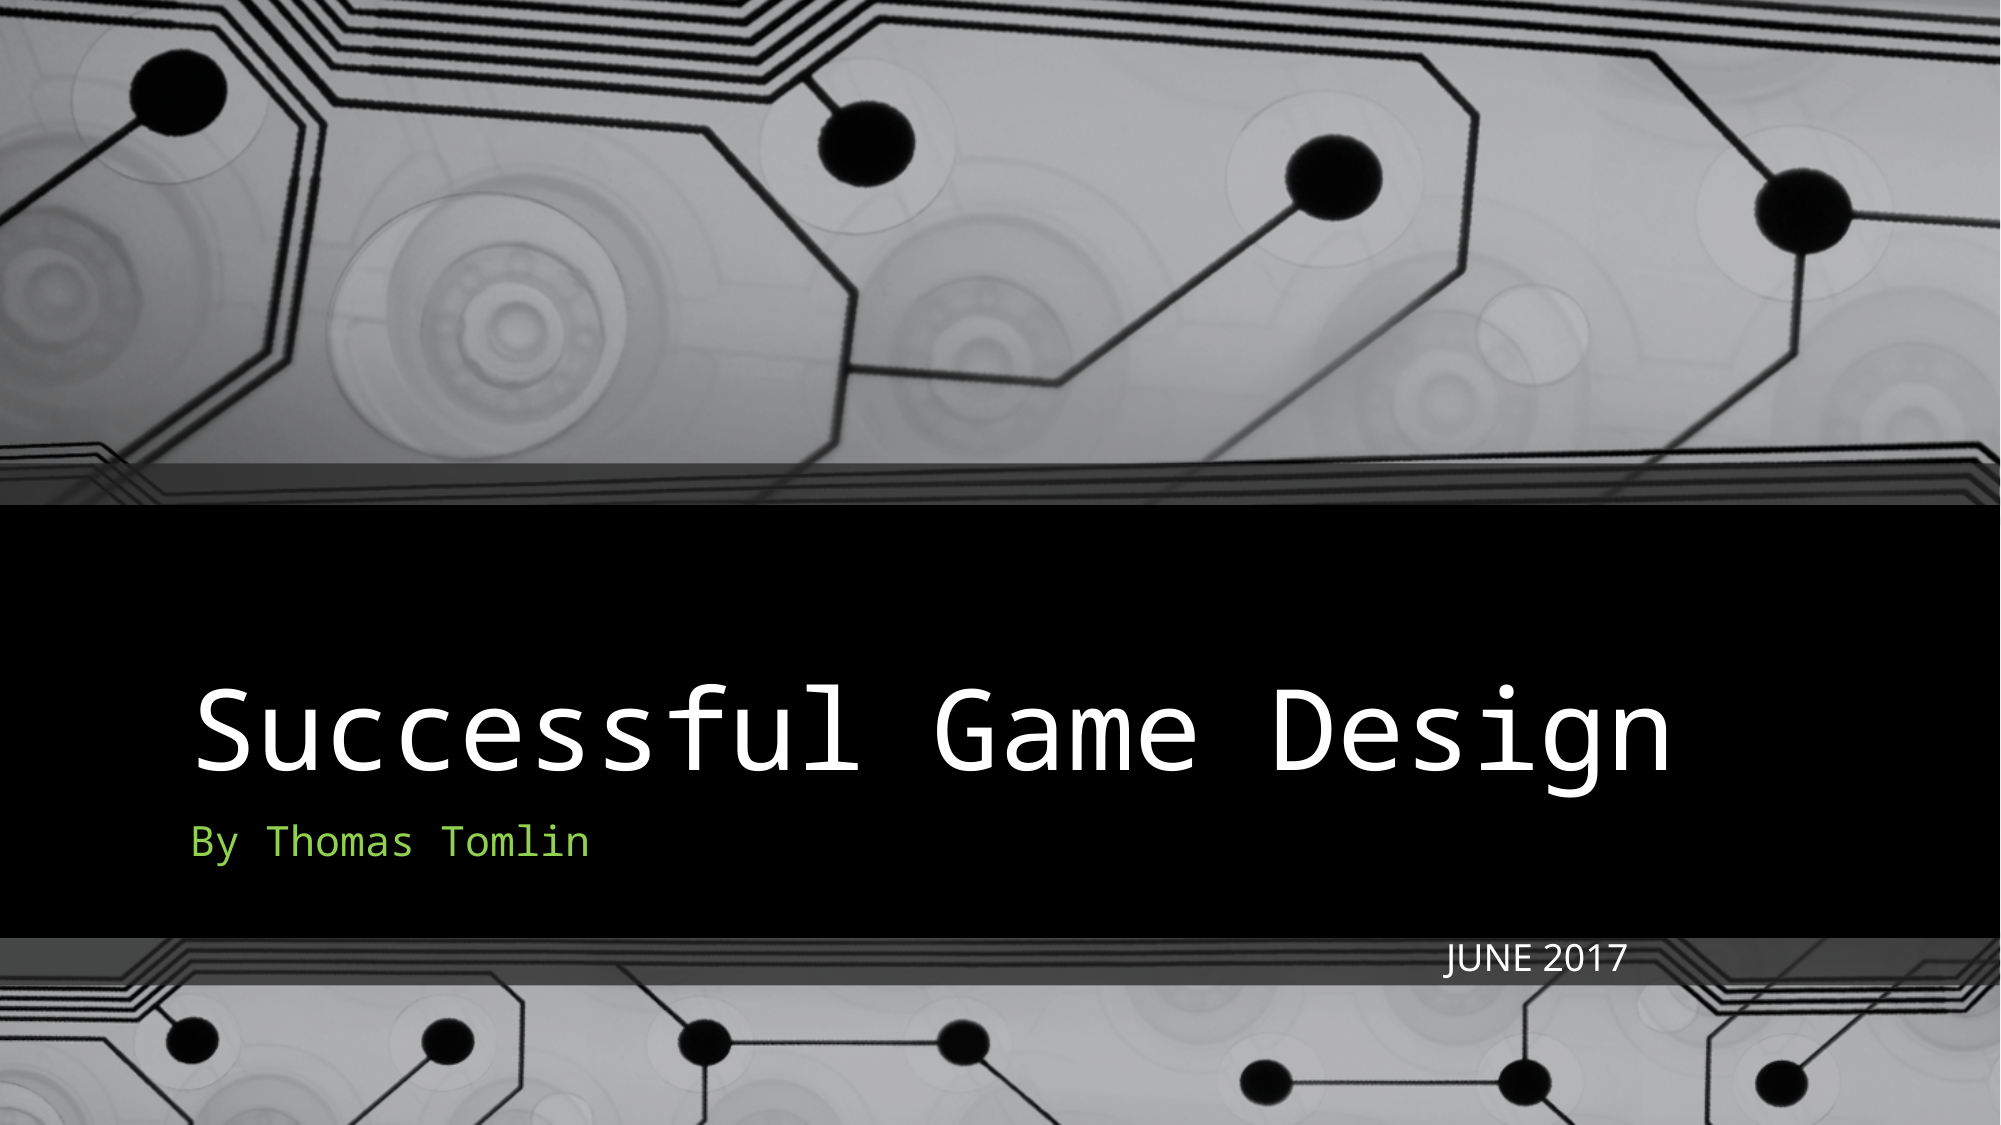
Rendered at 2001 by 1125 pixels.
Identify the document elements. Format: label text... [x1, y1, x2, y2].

text_box JUNE 2017 [1431, 926, 1821, 988]
subtitle By Thomas Tomlin [174, 812, 1825, 925]
title Successful Game Design [174, 519, 1825, 801]
